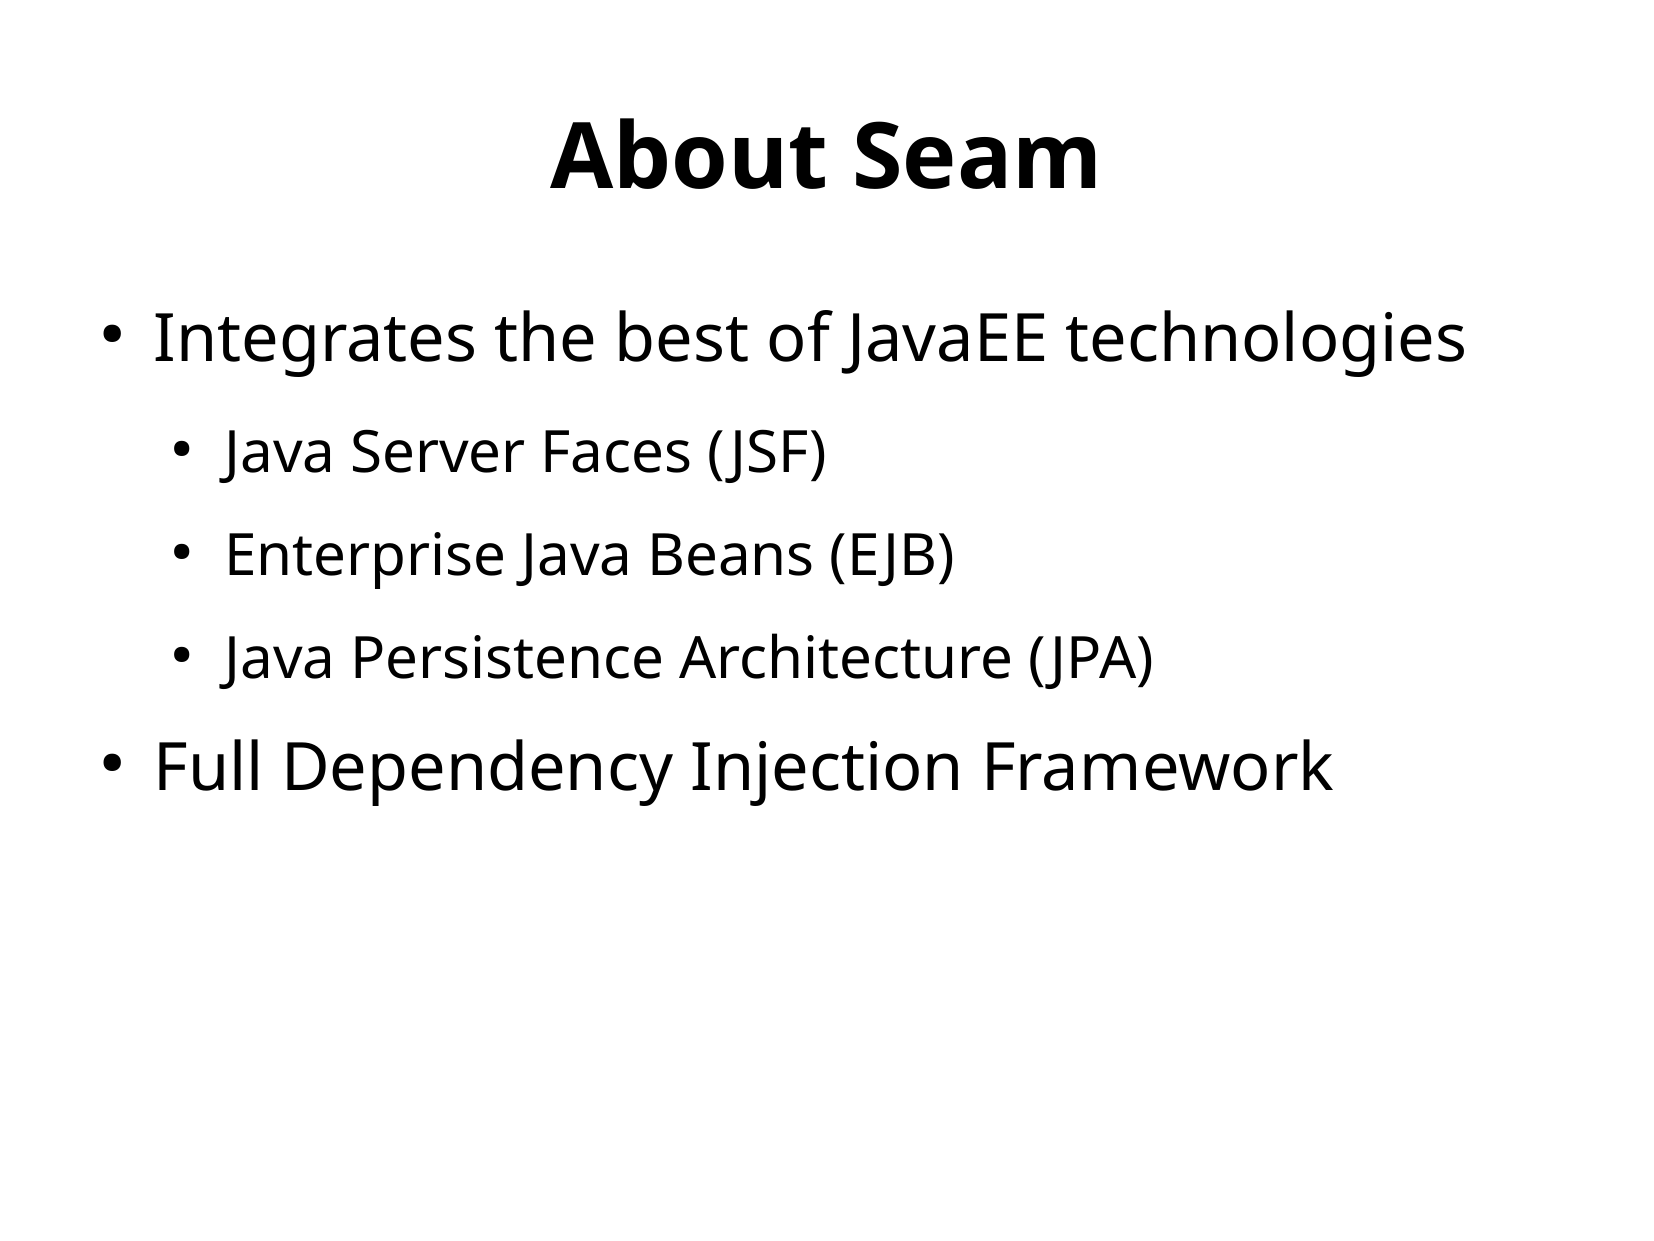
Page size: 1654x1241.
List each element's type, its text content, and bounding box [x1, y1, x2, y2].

title About Seam [82, 49, 1571, 257]
list Integrates the best of JavaEE technologies Java Server Faces (JSF) Enterprise Java Beans (EJB) Java Persistence Architecture (JPA) Full Dependency Injection Framework [82, 290, 1571, 1109]
